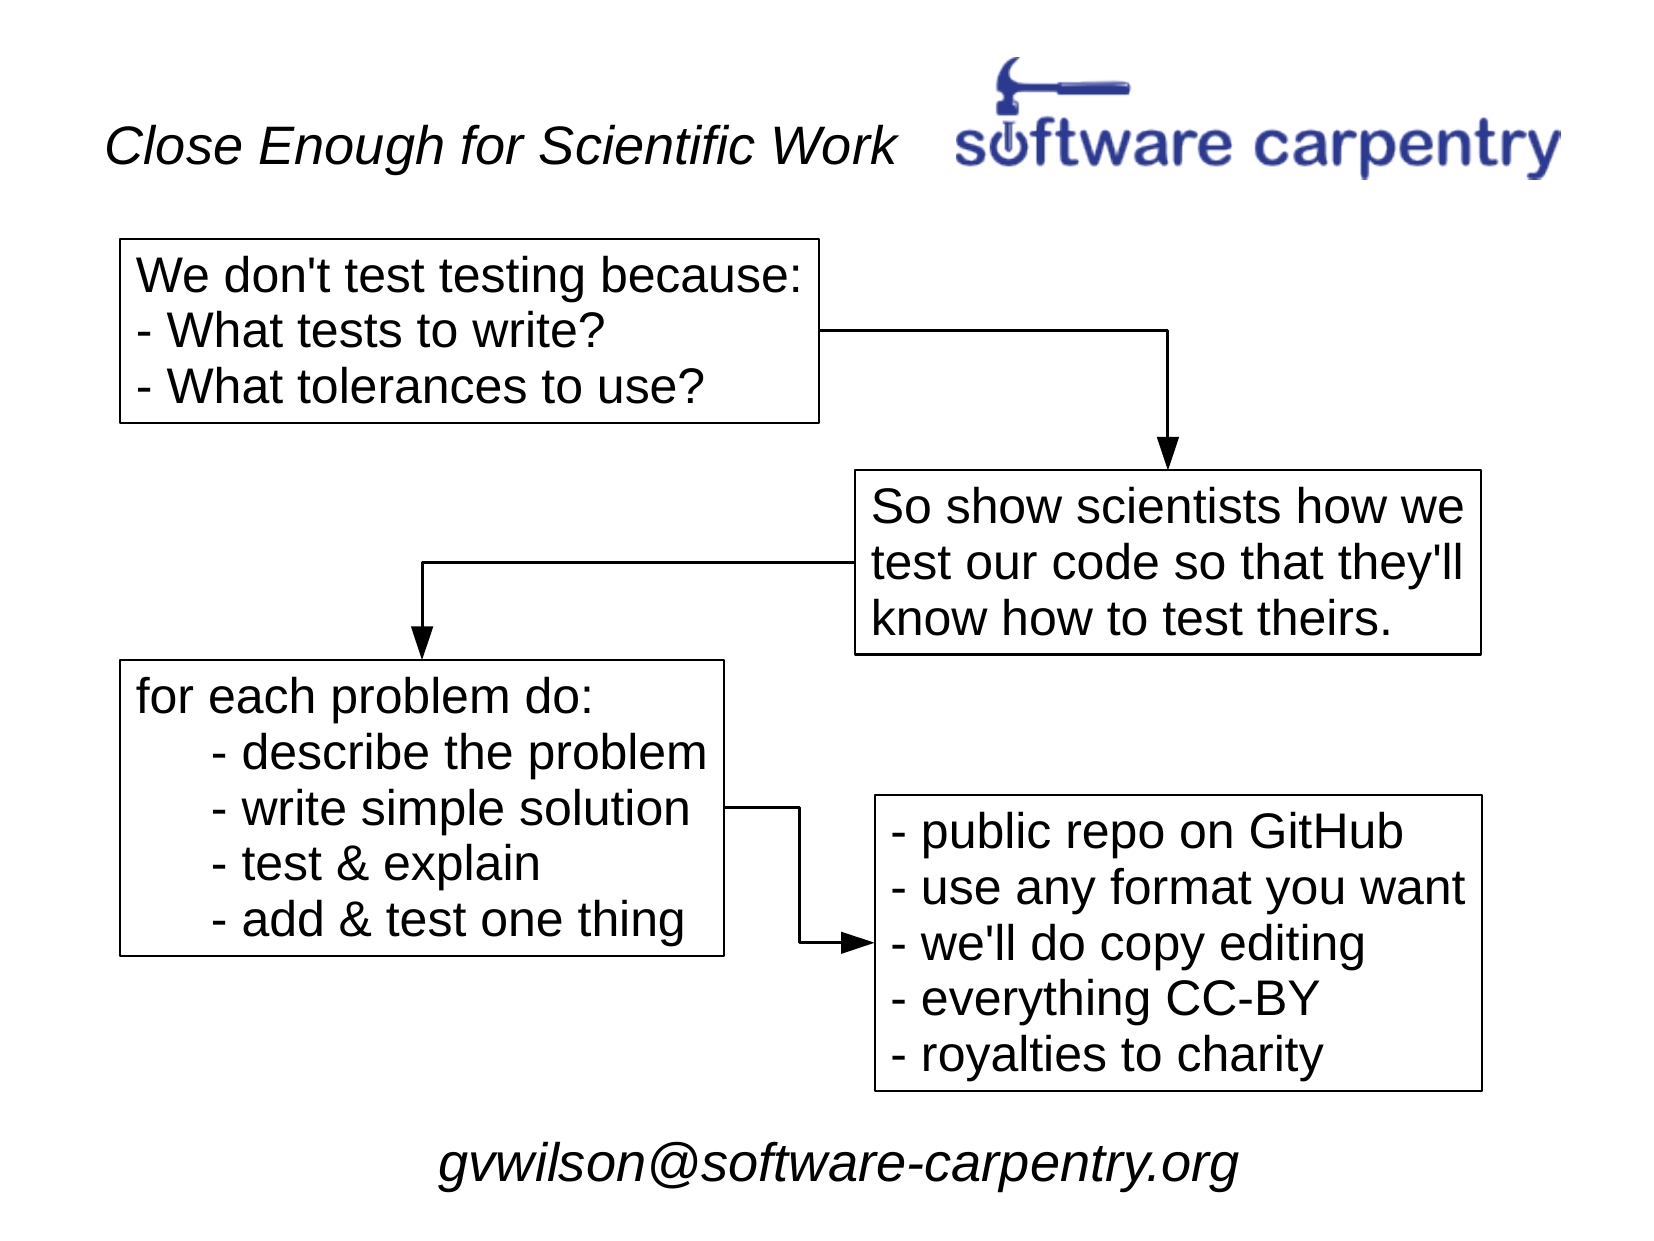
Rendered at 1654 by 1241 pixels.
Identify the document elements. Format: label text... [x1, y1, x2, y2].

text_box - public repo on GitHub - use any format you want - we'll do copy editing - everything CC-BY - royalties to charity [874, 795, 1479, 1088]
text_box We don't test testing because: - What tests to write? - What tolerances to use? [120, 238, 817, 421]
text_box gvwilson@software-carpentry.org [423, 1125, 1254, 1201]
text_box Close Enough for Scientific Work [90, 107, 912, 183]
text_box for each problem do: - describe the problem - write simple solution - test & explain - add & test one thing [120, 660, 722, 953]
text_box So show scientists how we test our code so that they'll know how to test theirs. [855, 470, 1479, 652]
picture [956, 57, 1561, 181]
